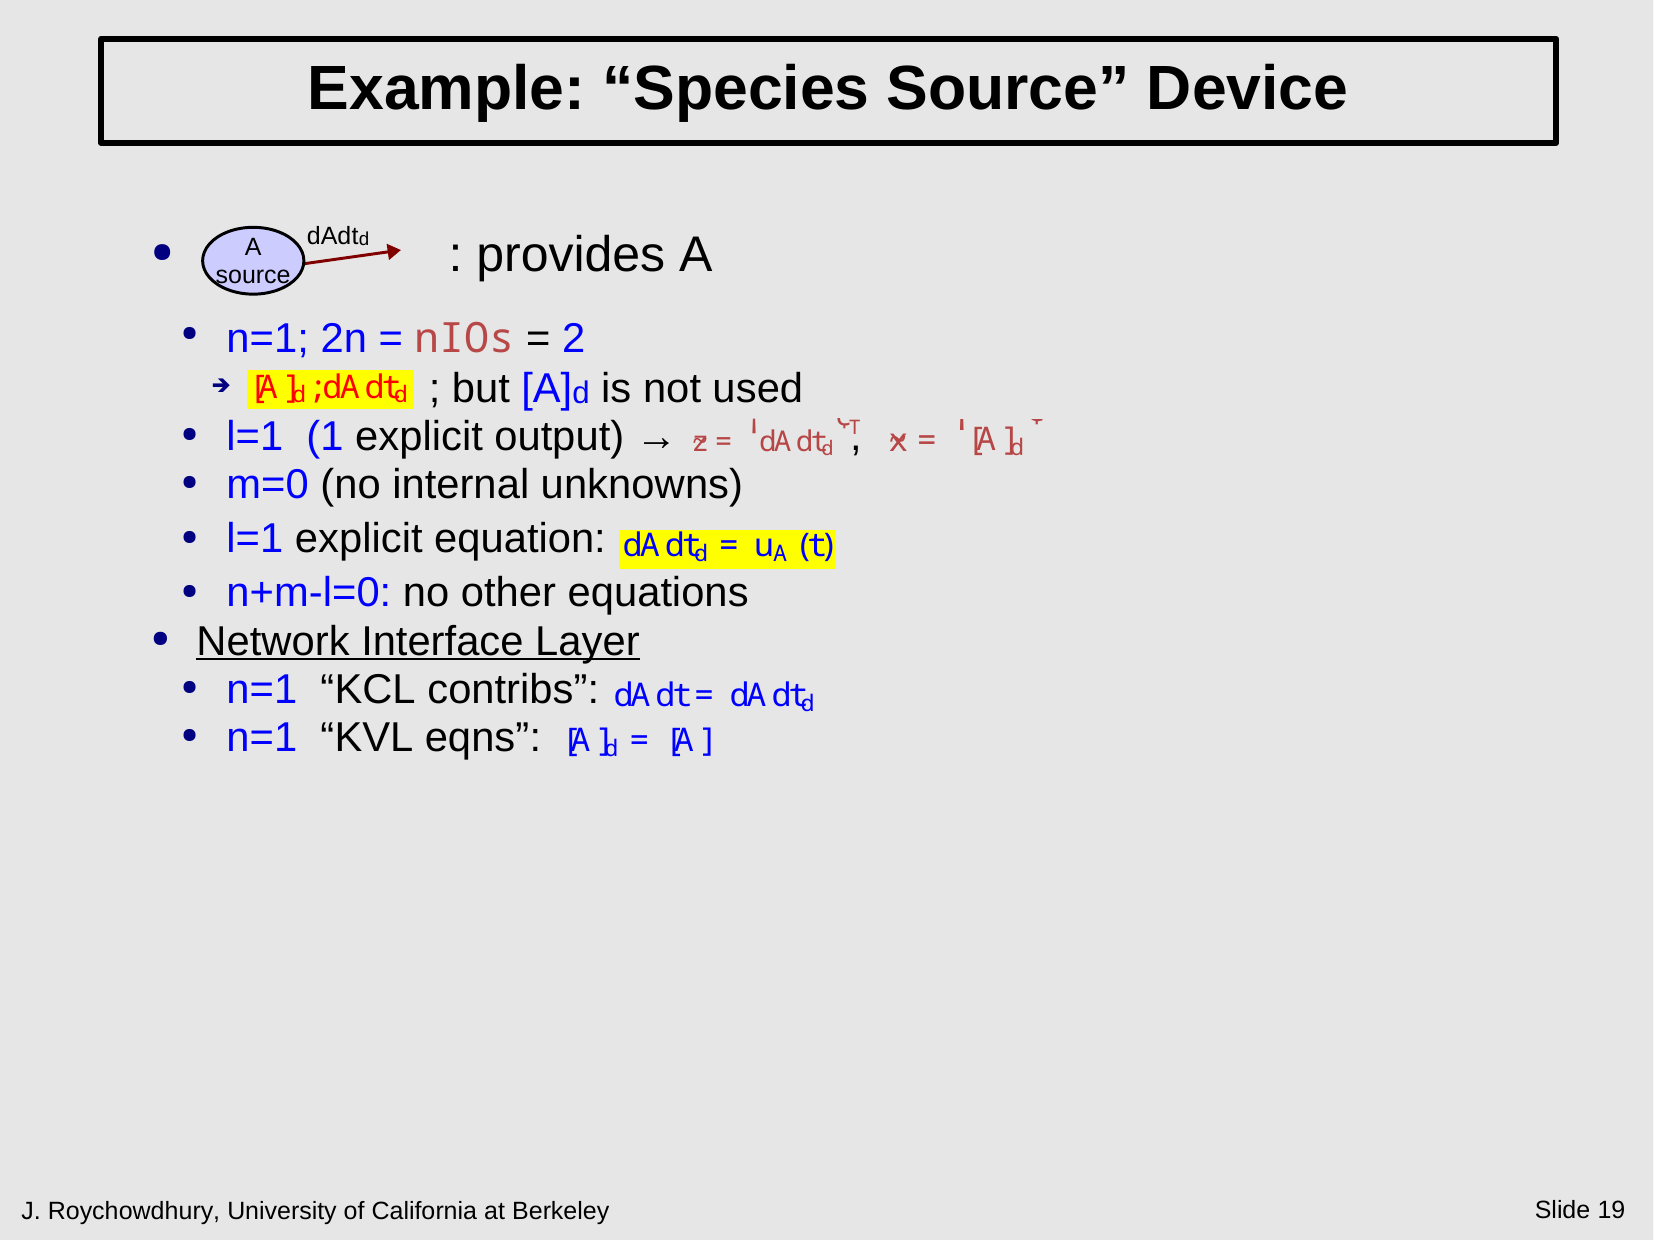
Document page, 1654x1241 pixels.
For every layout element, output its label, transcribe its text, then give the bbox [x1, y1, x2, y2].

picture [618, 530, 836, 570]
text_box dAdtd [306, 222, 369, 313]
picture [247, 369, 414, 409]
picture [609, 680, 823, 716]
text_box A source [202, 227, 304, 295]
picture [886, 419, 1047, 465]
title Example: “Species Source” Device [101, 38, 1557, 144]
list : provides A n=1; 2n = nIOs = 2 ; but [A]d is not used l=1 (1 explicit output) → , m=0 (no internal unknowns) l=1 explicit equation: n+m-l=0: no other equations Network Interface Layer n=1 “KCL contribs”: n=1 “KVL eqns”: [121, 230, 1569, 1126]
picture [689, 418, 868, 464]
picture [559, 725, 713, 765]
